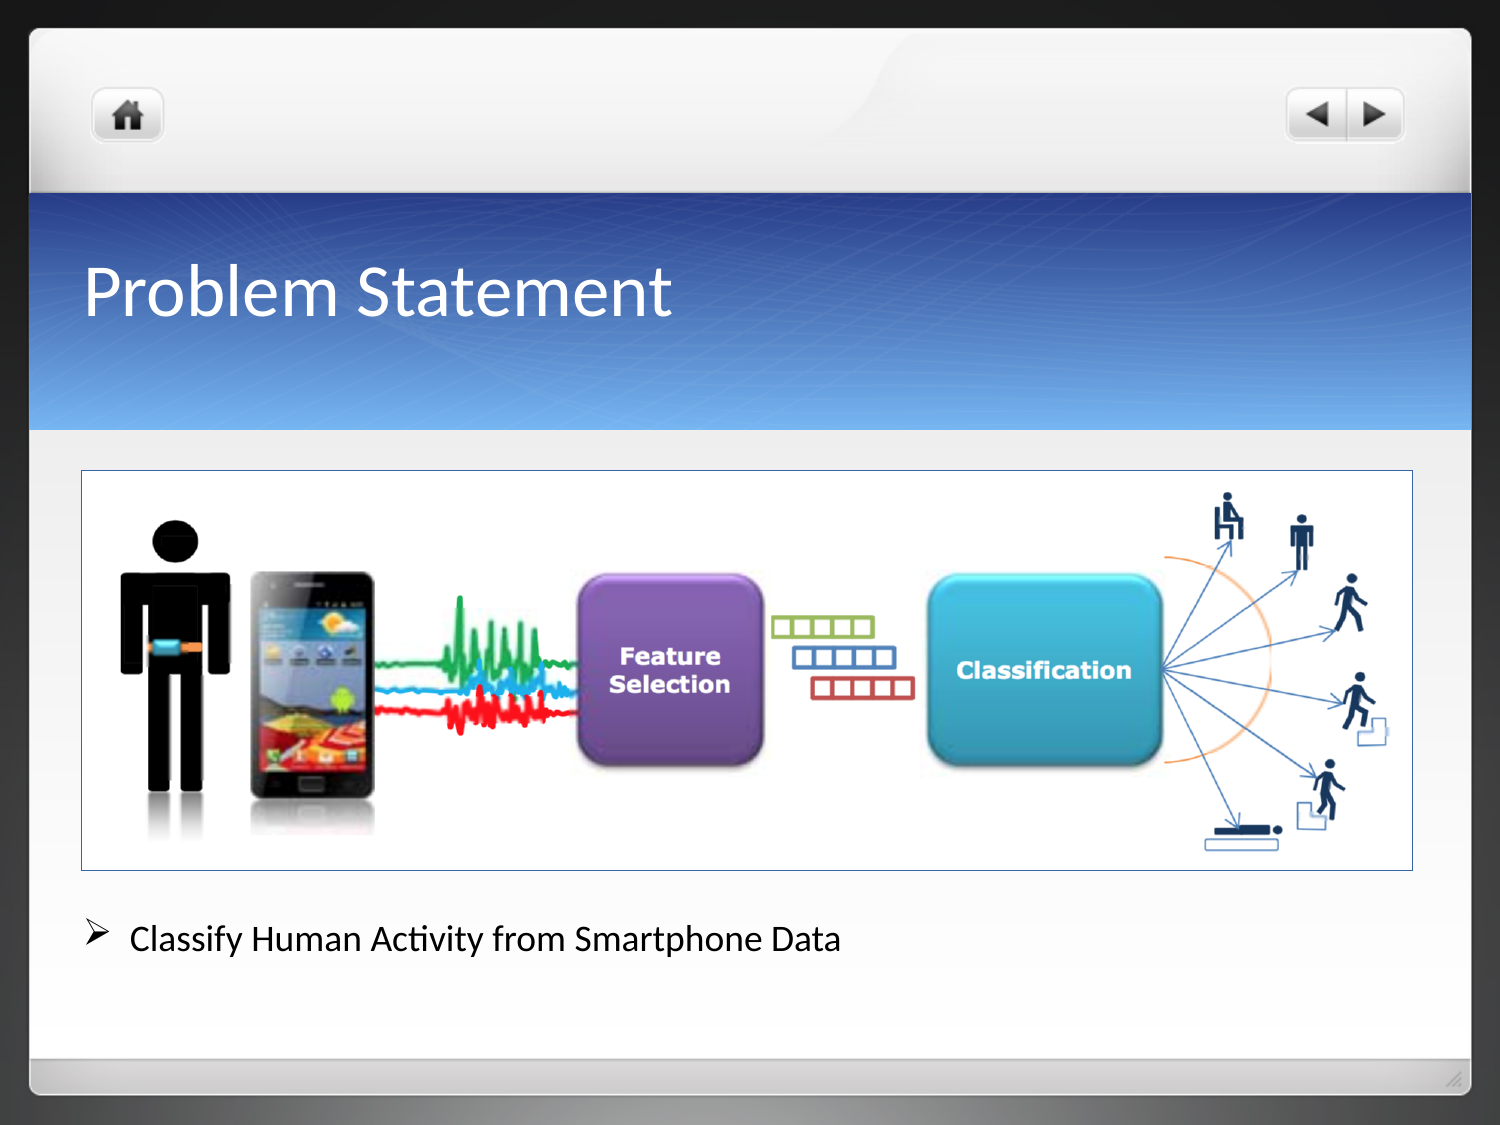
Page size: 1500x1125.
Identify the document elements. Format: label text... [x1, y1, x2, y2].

text_box Classify Human Activity from Smartphone Data [68, 906, 1310, 967]
picture [0, 0, 1500, 1125]
title Problem Statement [68, 229, 1432, 430]
